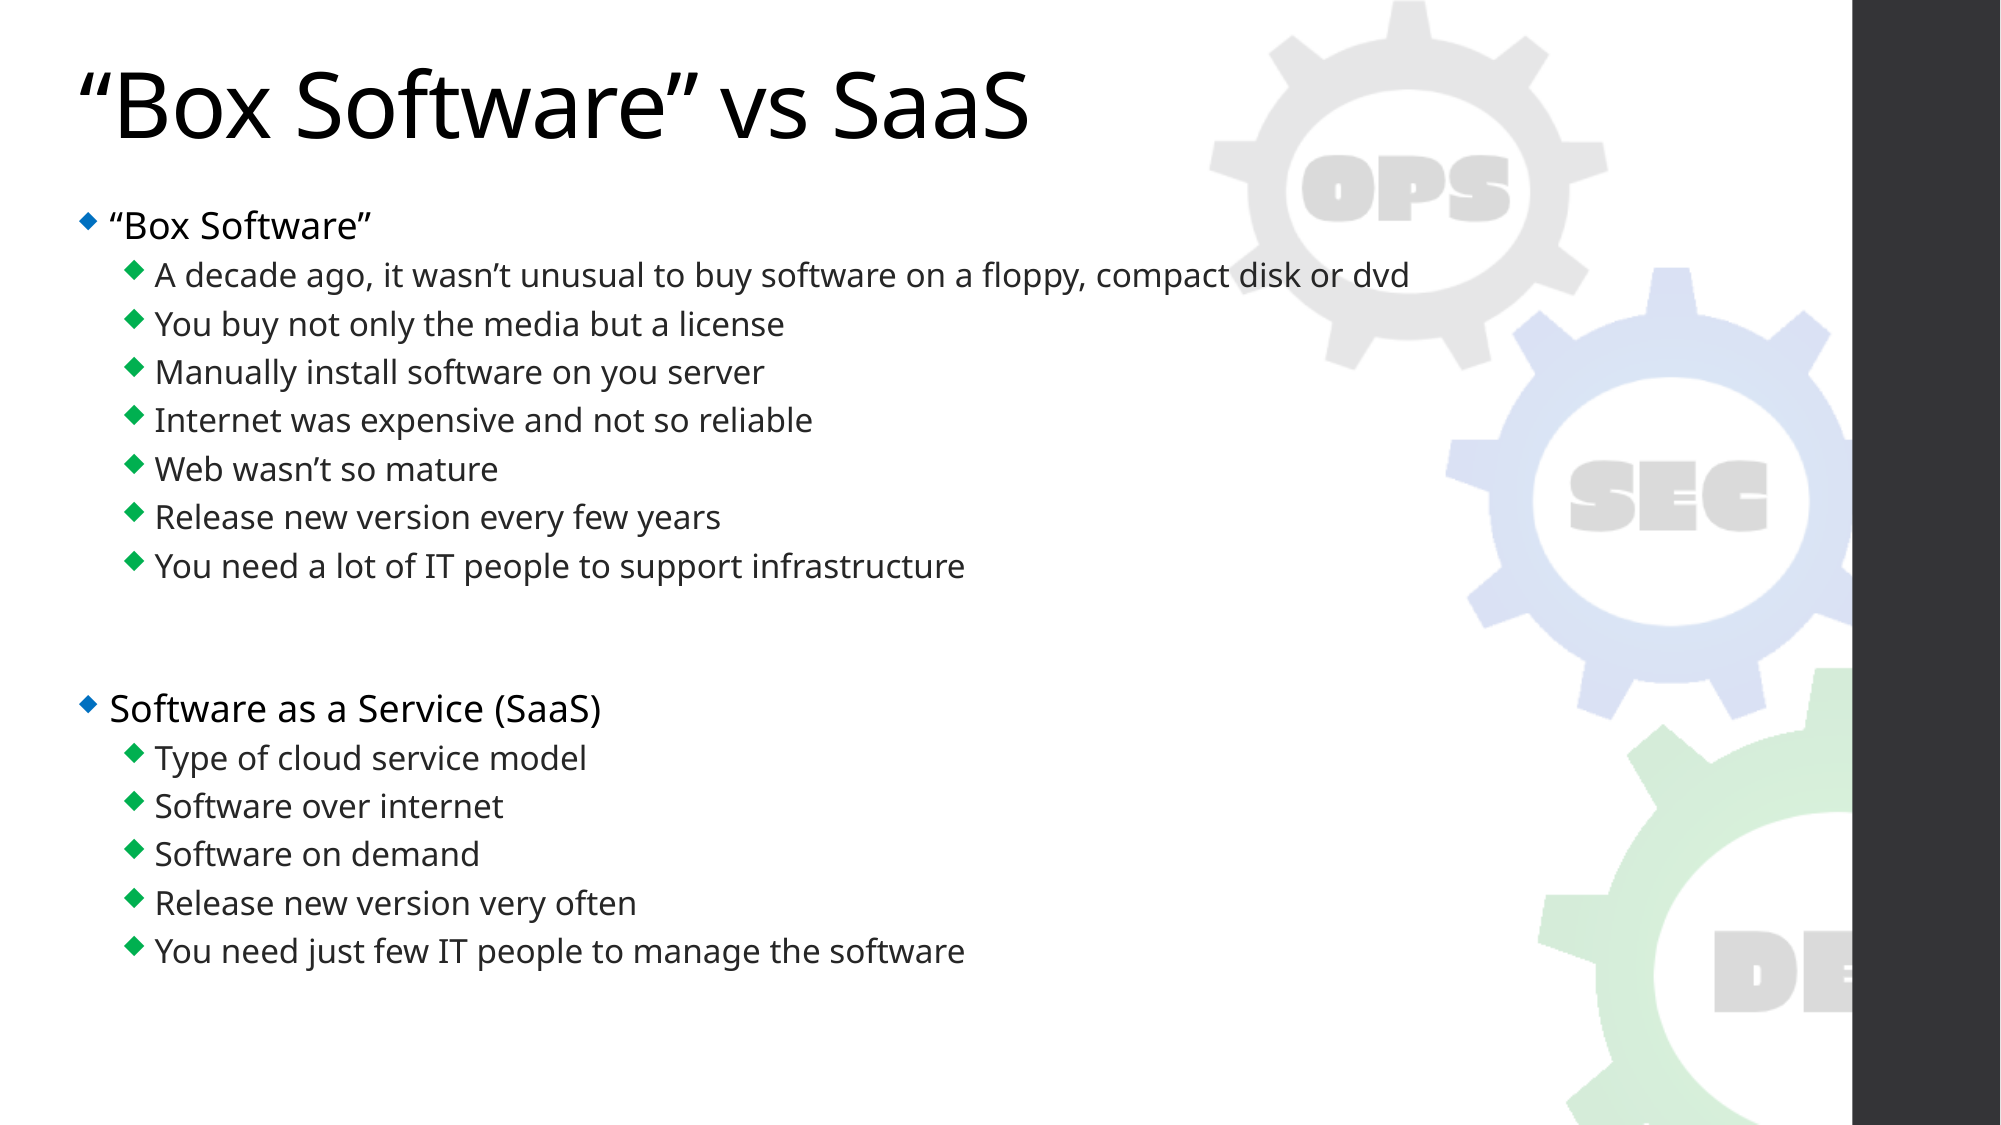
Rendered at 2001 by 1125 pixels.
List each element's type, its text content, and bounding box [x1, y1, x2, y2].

title “Box Software” vs SaaS [64, 33, 1797, 166]
list “Box Software” A decade ago, it wasn’t unusual to buy software on a floppy, compact disk or dvd You buy not only the media but a license Manually install software on you server Internet was expensive and not so reliable Web wasn’t so mature Release new version every few years You need a lot of IT people to support infrastructure Software as a Service (SaaS) Type of cloud service model Software over internet Software on demand Release new version very often You need just few IT people to manage the software [64, 198, 1797, 1073]
